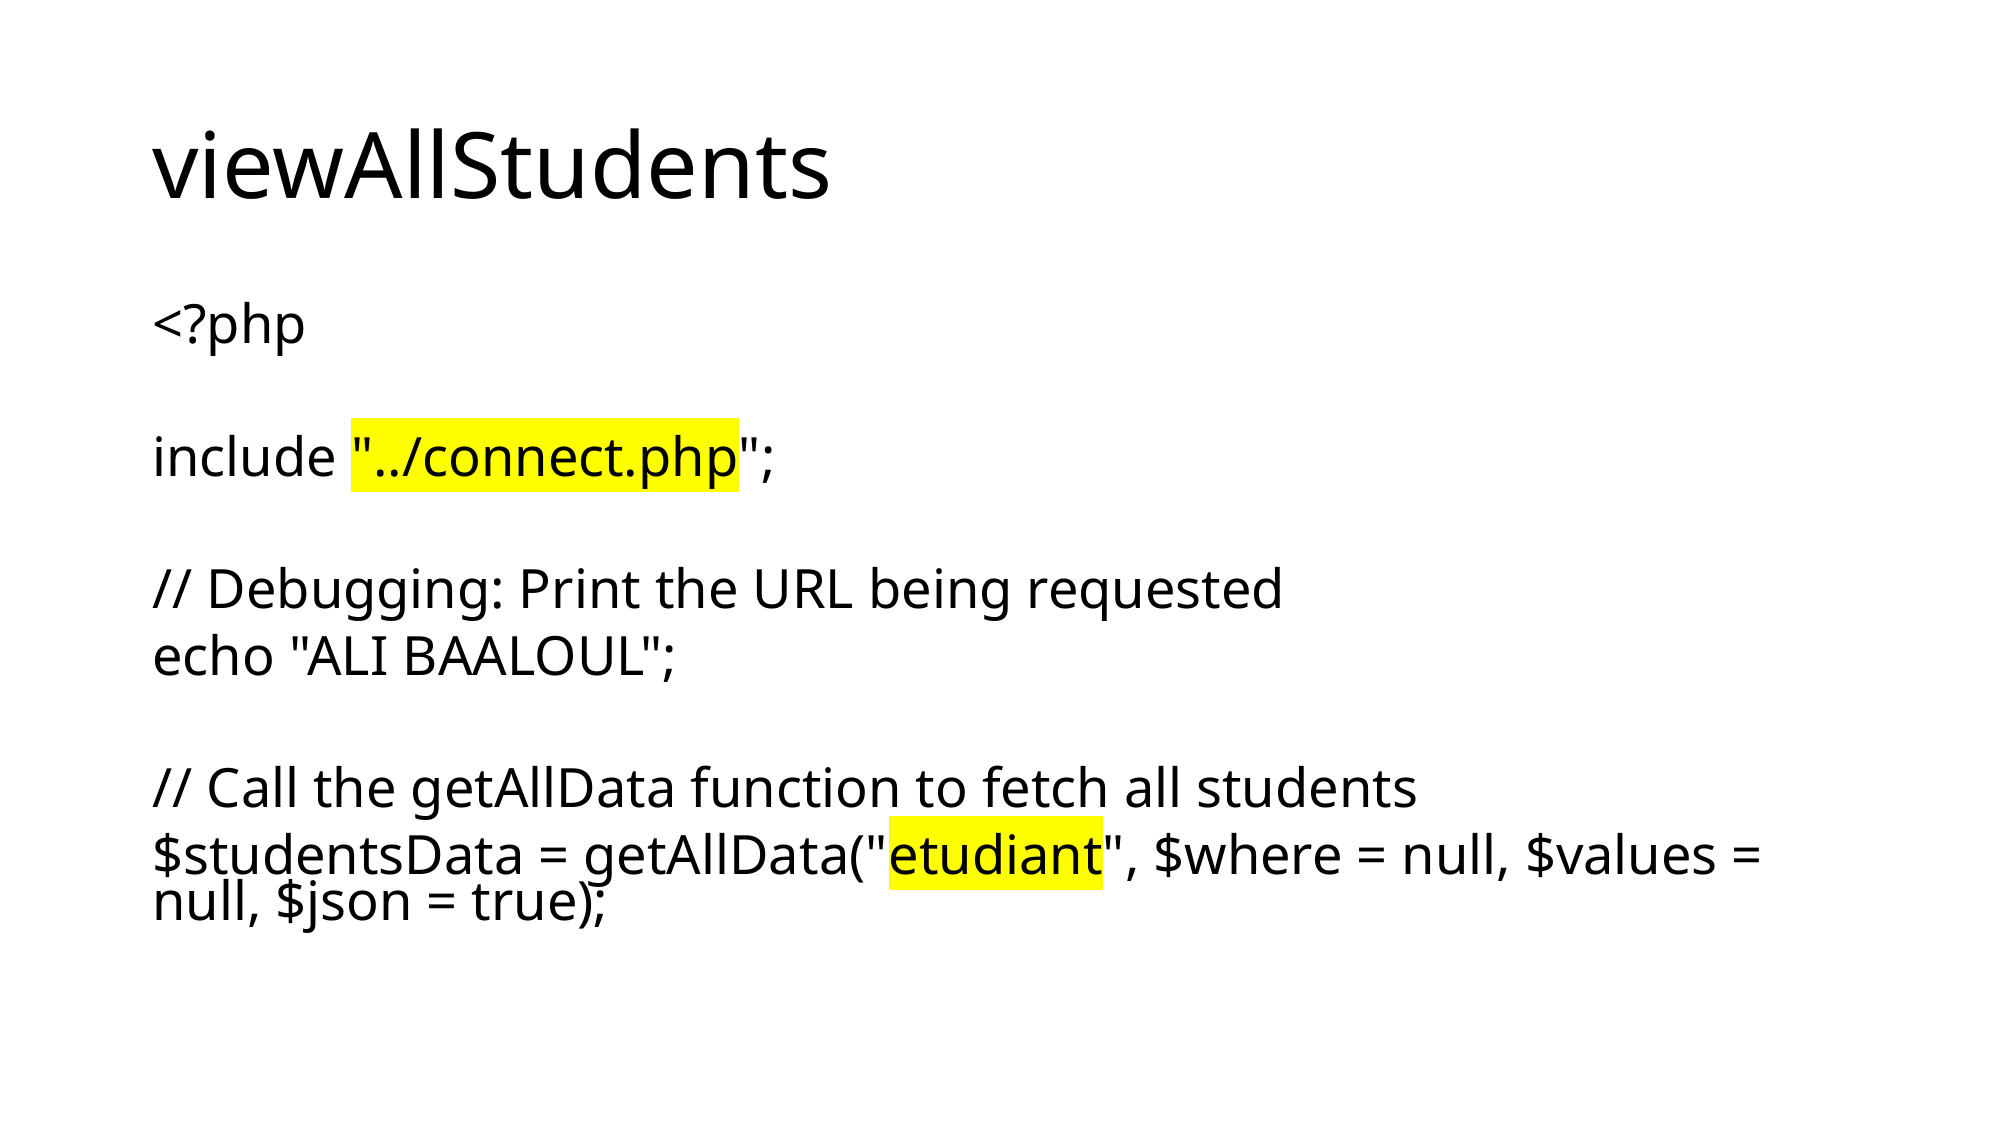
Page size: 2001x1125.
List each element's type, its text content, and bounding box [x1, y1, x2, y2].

title viewAllStudents [137, 59, 1863, 278]
list <?php include "../connect.php"; // Debugging: Print the URL being requested echo "ALI BAALOUL"; // Call the getAllData function to fetch all students $studentsData = getAllData("etudiant", $where = null, $values = null, $json = true); [137, 299, 1863, 1014]
